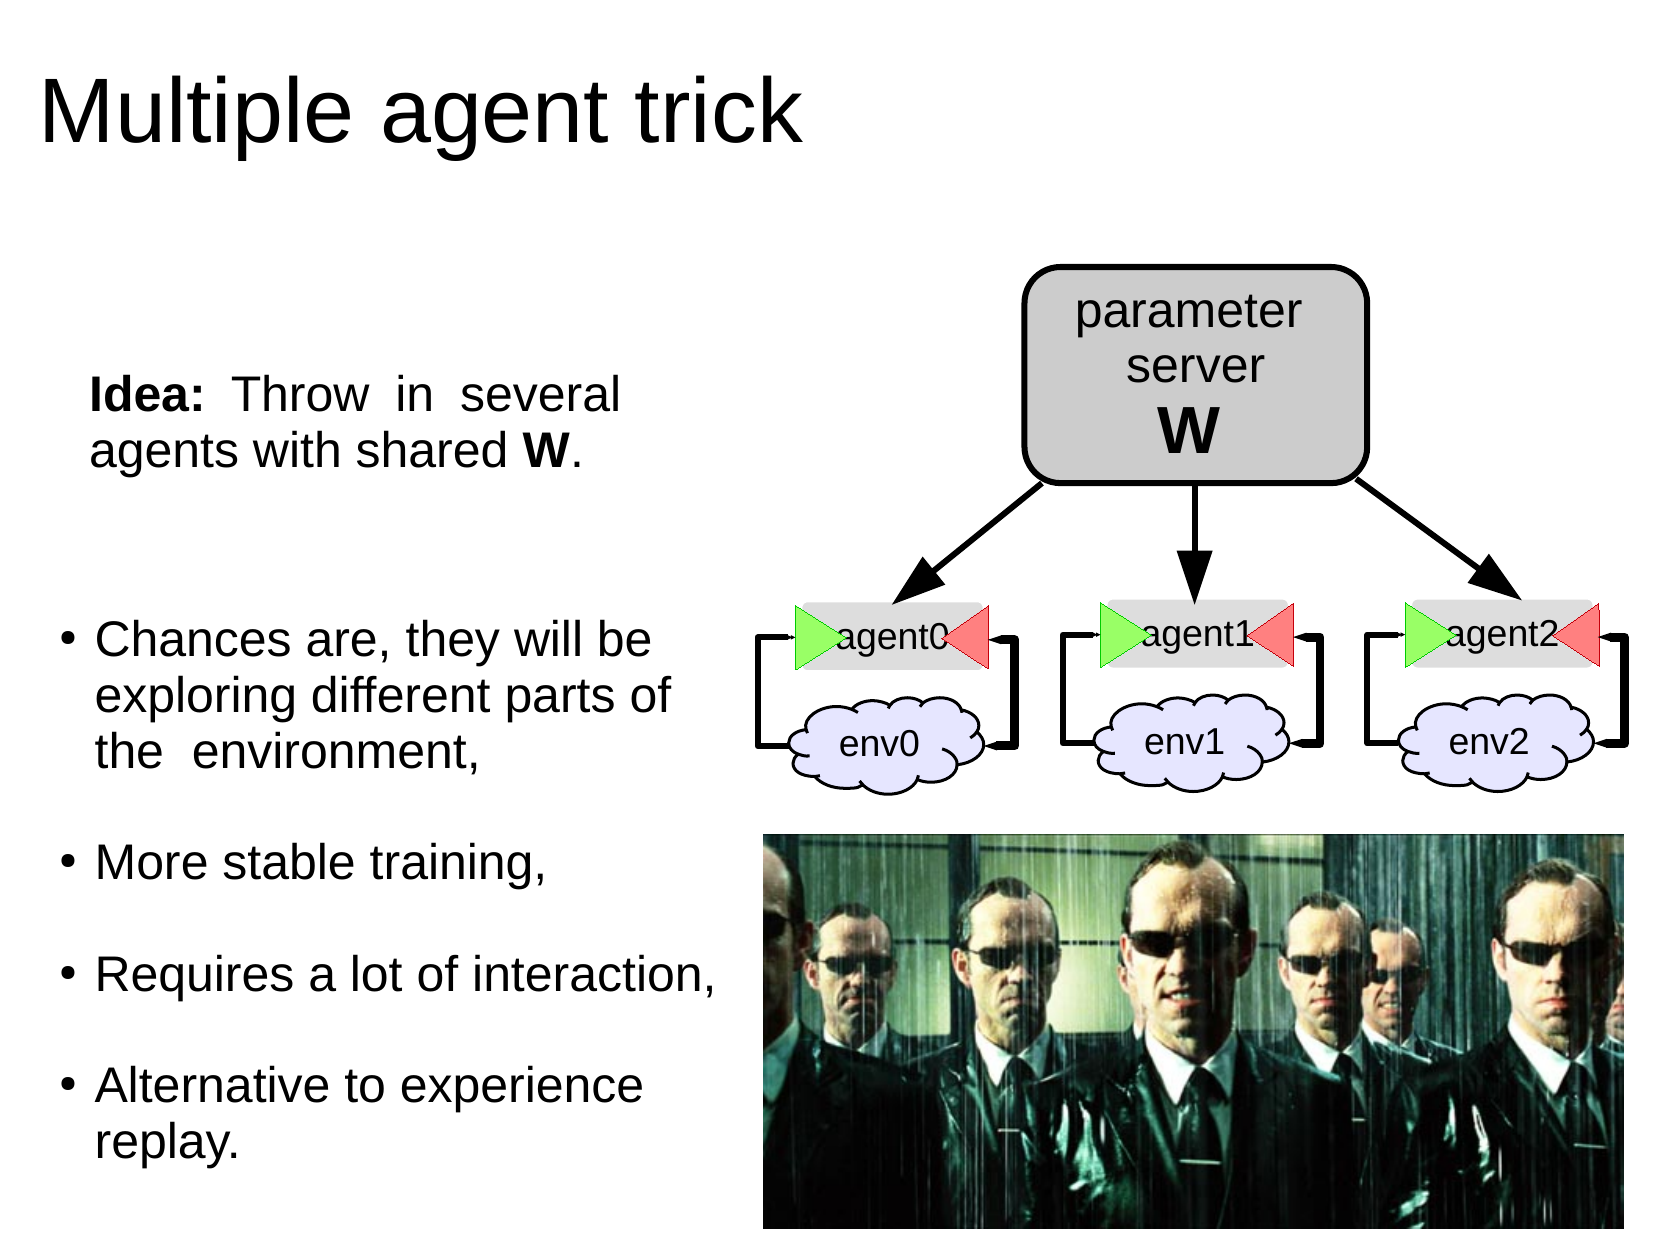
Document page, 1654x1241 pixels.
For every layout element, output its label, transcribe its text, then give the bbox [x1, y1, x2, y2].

text_box [1405, 602, 1457, 668]
text_box parameter server W [1024, 266, 1368, 484]
text_box Multiple agent trick [15, 42, 841, 286]
text_box Idea: Throw in several agents with shared W. [30, 349, 646, 496]
text_box [1247, 603, 1294, 667]
text_box env0 [788, 697, 984, 795]
text_box agent0 [933, 626, 944, 647]
text_box [941, 605, 989, 669]
text_box env1 [1093, 695, 1289, 792]
text_box agent1 [1098, 590, 1297, 677]
text_box [1100, 602, 1152, 668]
text_box [1552, 603, 1600, 667]
text_box env2 [1398, 695, 1594, 792]
picture [763, 834, 1624, 1229]
text_box [795, 605, 847, 670]
text_box agent0 [793, 593, 992, 680]
text_box Chances are, they will be exploring different parts of the environment, More stable training, Requires a lot of interaction, Alternative to experience replay. [0, 539, 764, 1192]
text_box agent2 [1403, 590, 1602, 677]
